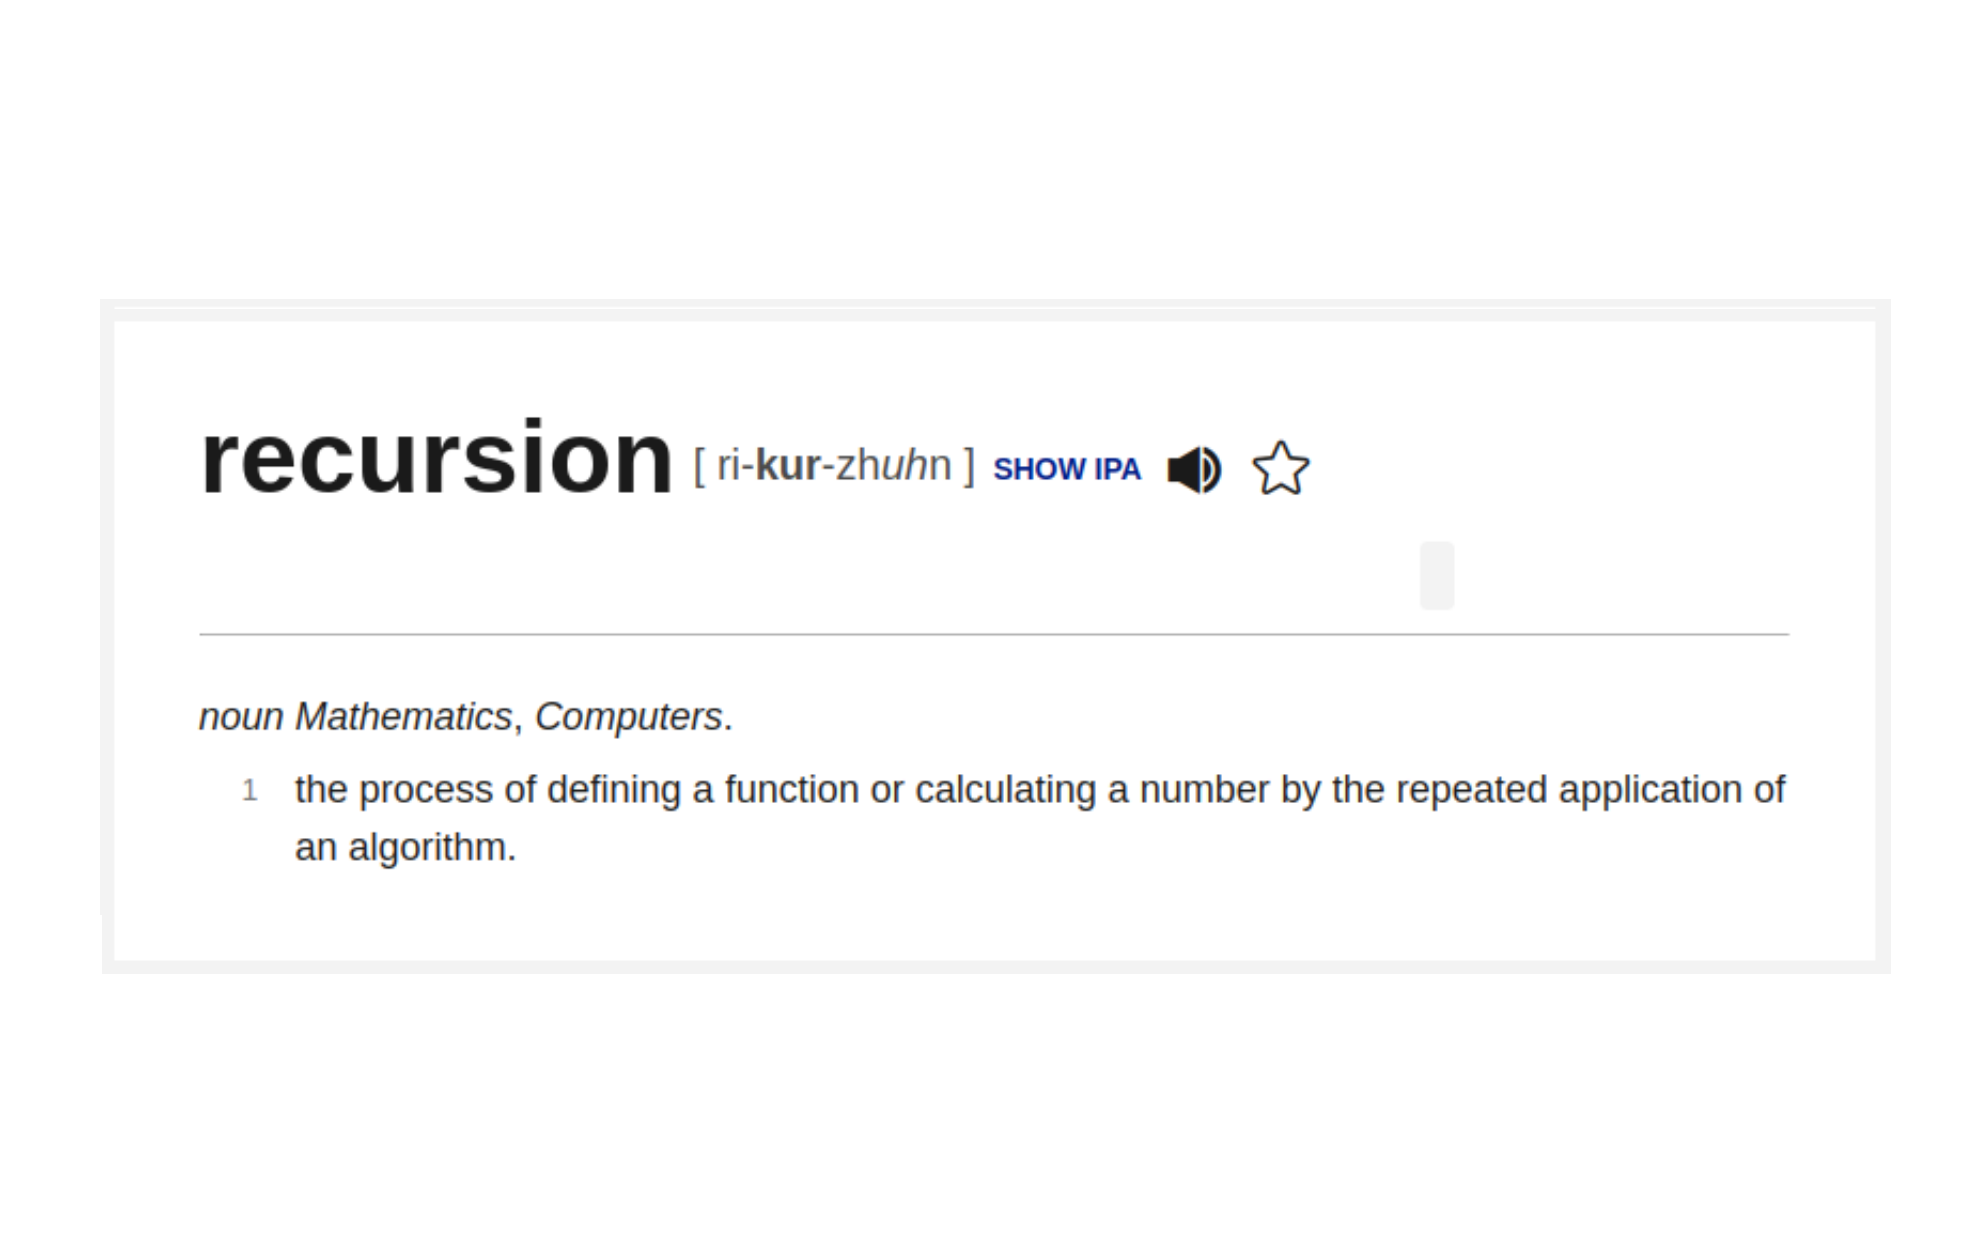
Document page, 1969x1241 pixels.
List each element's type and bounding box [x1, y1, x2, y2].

picture [100, 299, 1891, 974]
